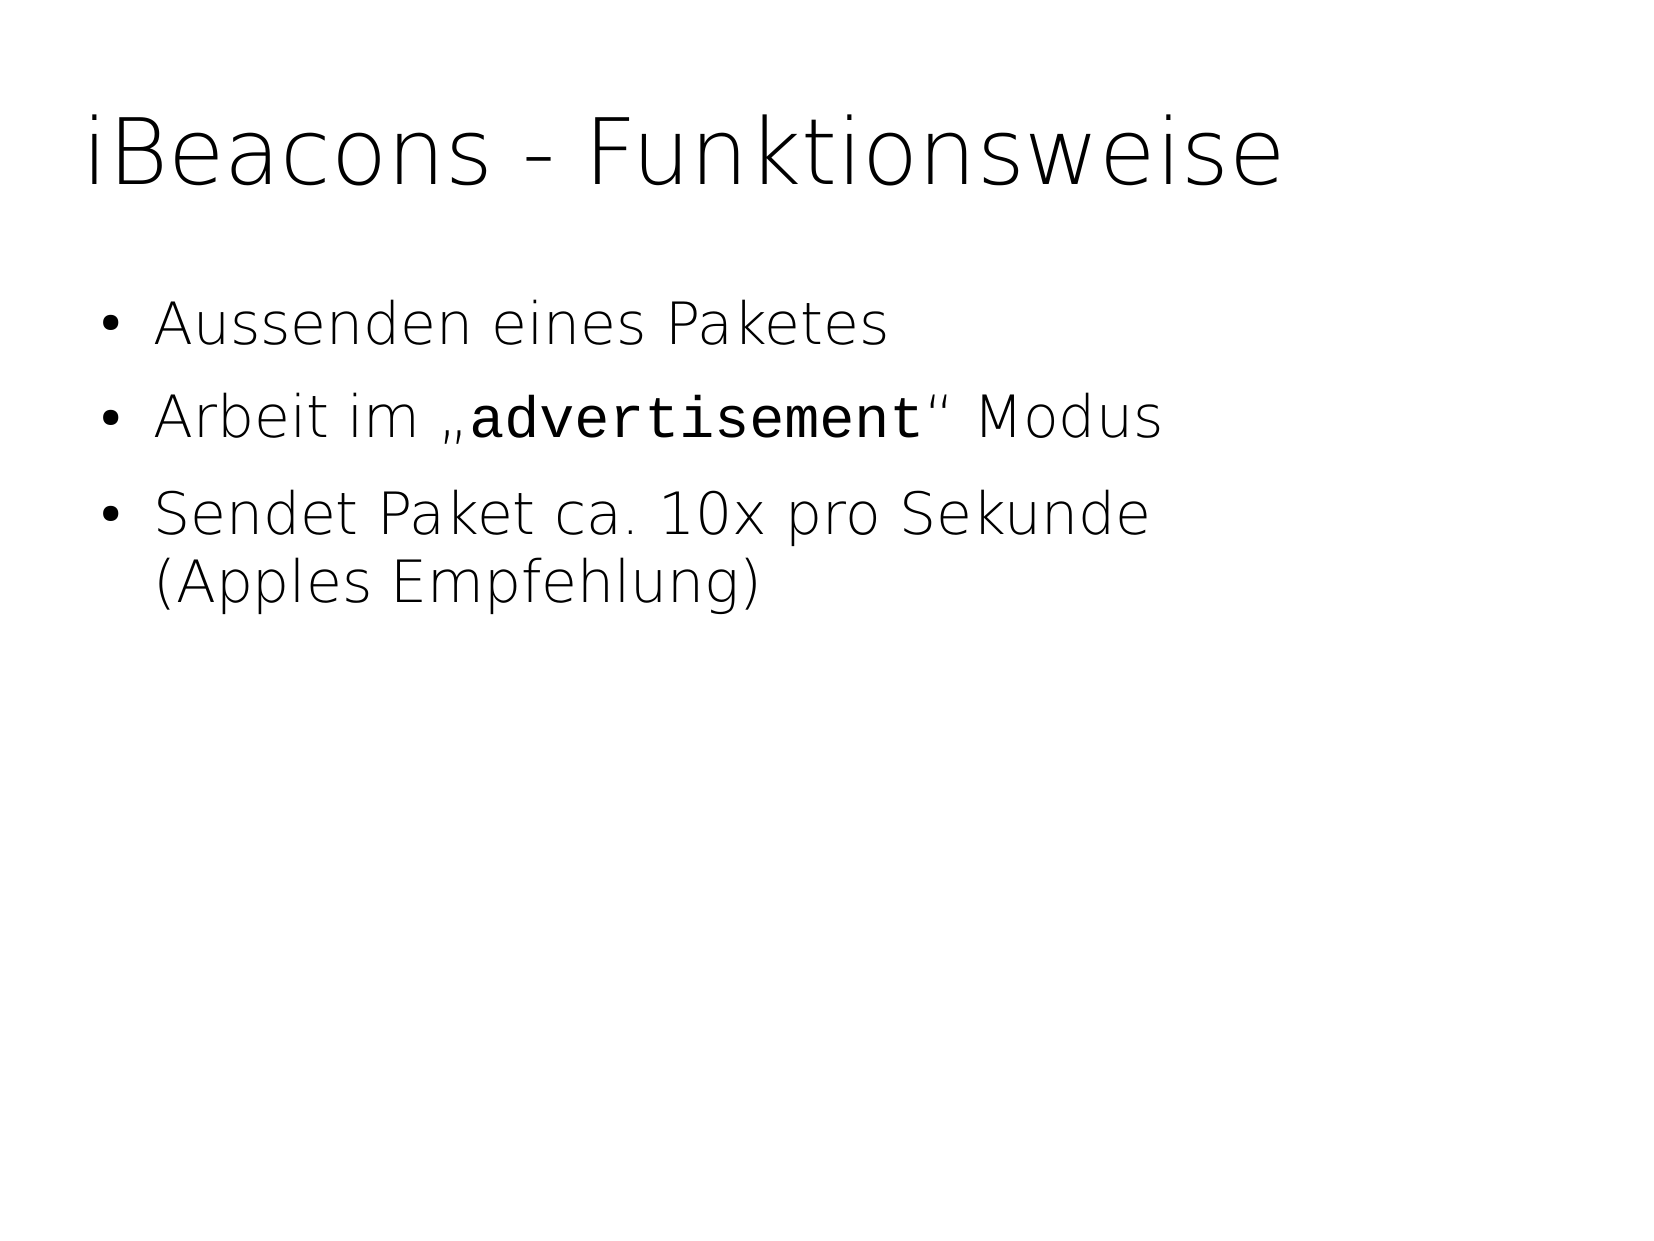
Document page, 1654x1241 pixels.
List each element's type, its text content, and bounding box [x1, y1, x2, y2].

title iBeacons - Funktionsweise [82, 49, 1571, 257]
list Aussenden eines Paketes Arbeit im „advertisement“ Modus Sendet Paket ca. 10x pro Sekunde (Apples Empfehlung) [82, 290, 1571, 1010]
